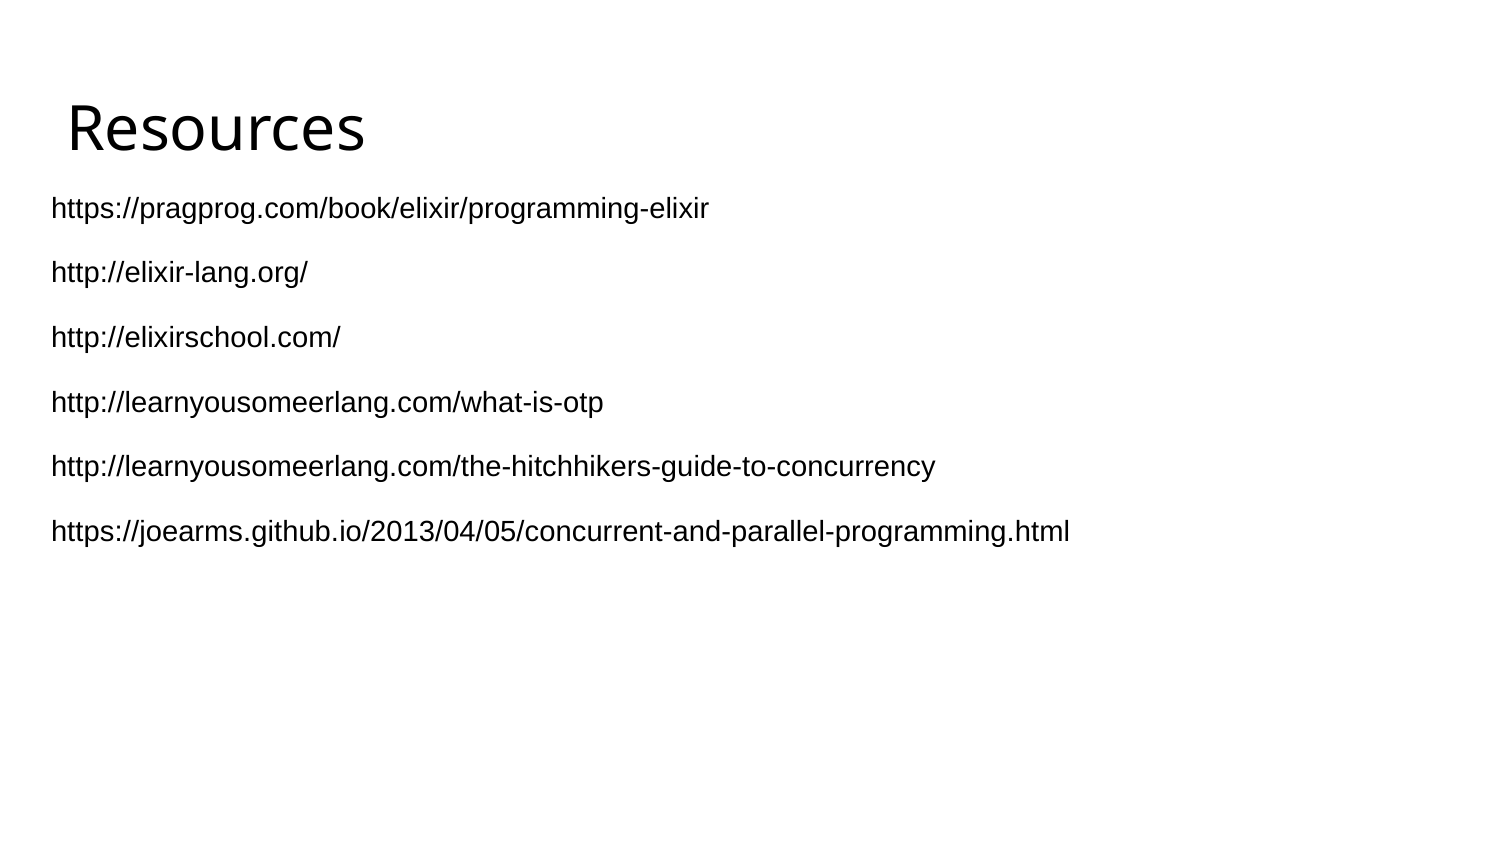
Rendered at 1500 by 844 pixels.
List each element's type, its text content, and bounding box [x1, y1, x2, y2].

title Resources [51, 72, 1449, 167]
list https://pragprog.com/book/elixir/programming-elixir http://elixir-lang.org/ http://elixirschool.com/ http://learnyousomeerlang.com/what-is-otp http://learnyousomeerlang.com/the-hitchhikers-guide-to-concurrency https://joearms.github.io/2013/04/05/concurrent-and-parallel-programming.html [51, 189, 1449, 750]
